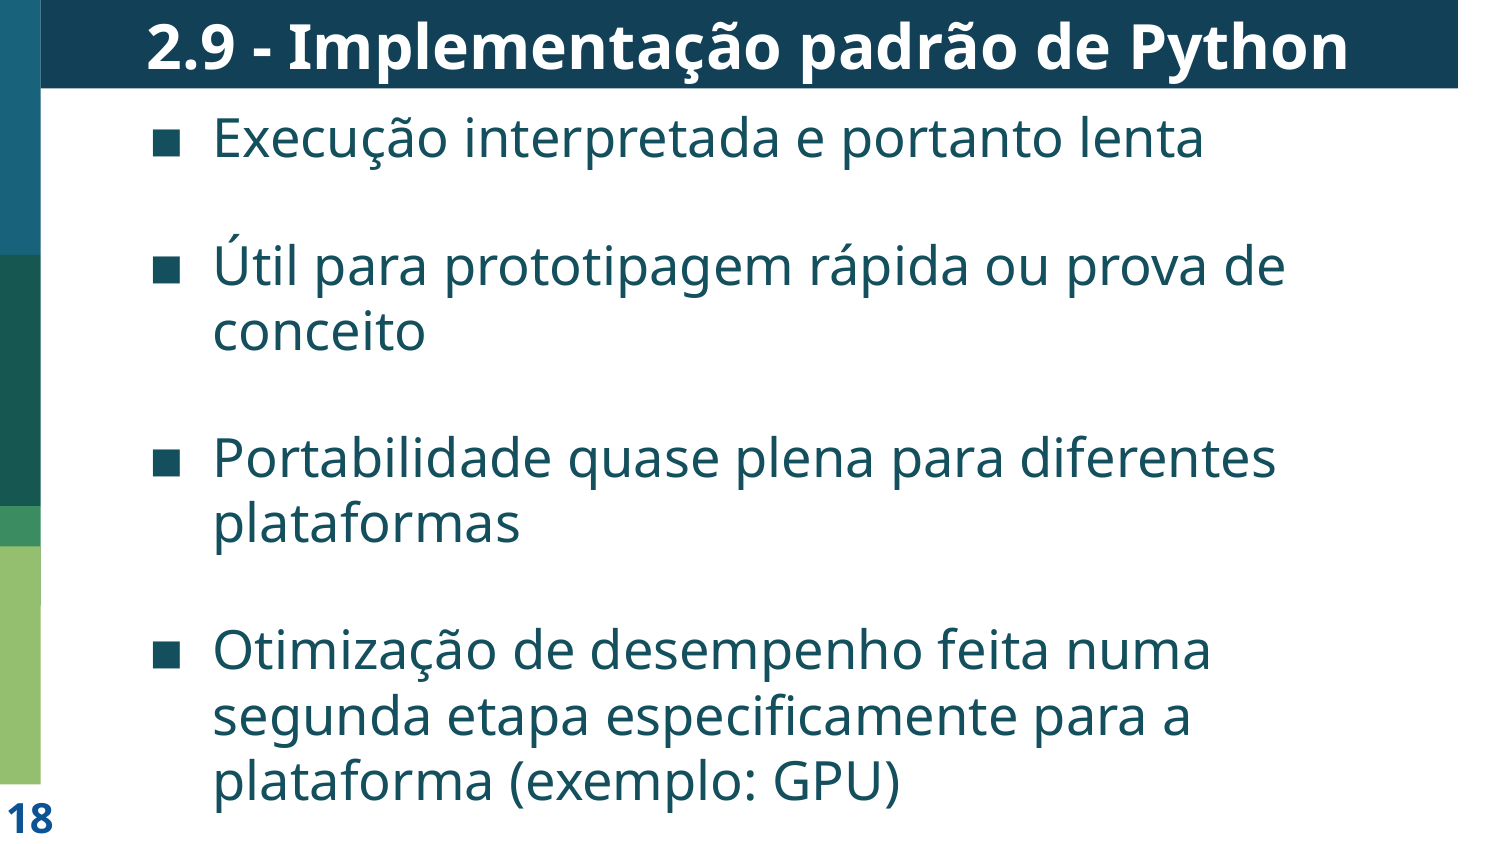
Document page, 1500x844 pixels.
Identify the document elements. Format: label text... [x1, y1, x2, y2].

slide_number <number> [0, 785, 59, 844]
list Execução interpretada e portanto lenta Útil para prototipagem rápida ou prova de conceito Portabilidade quase plena para diferentes plataformas Otimização de desempenho feita numa segunda etapa especificamente para a plataforma (exemplo: GPU) [122, 88, 1459, 650]
title 2.9 - Implementação padrão de Python [40, 0, 1459, 89]
